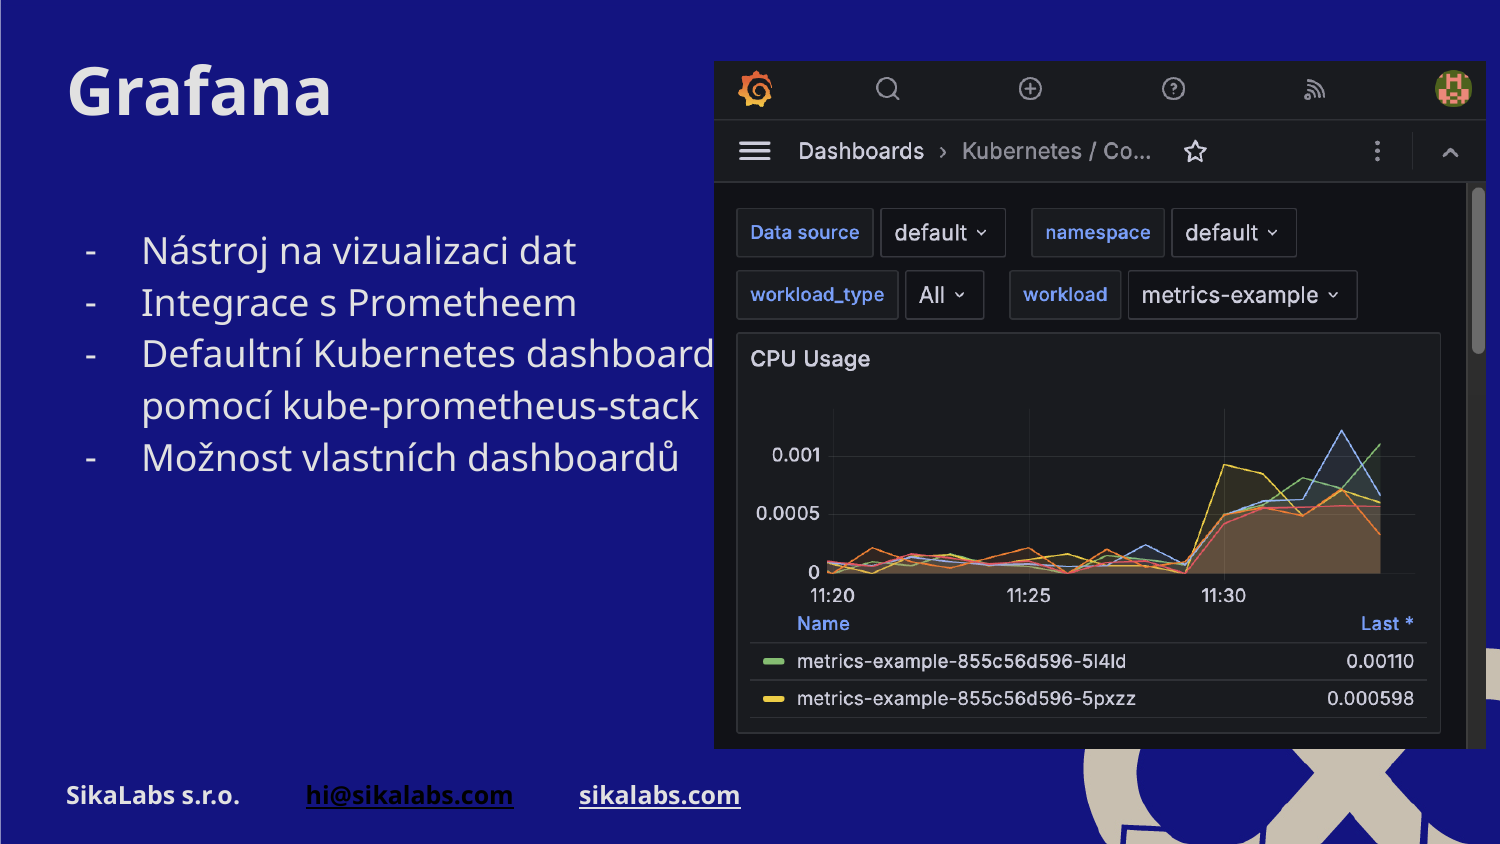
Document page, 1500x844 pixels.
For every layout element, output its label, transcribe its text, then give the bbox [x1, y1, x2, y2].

picture [0, 0, 1500, 844]
list Nástroj na vizualizaci dat Integrace s Prometheem Defaultní Kubernetes dashboardy pomocí kube-prometheus-stack Možnost vlastních dashboardů [51, 205, 714, 688]
title Grafana [51, 33, 1449, 128]
